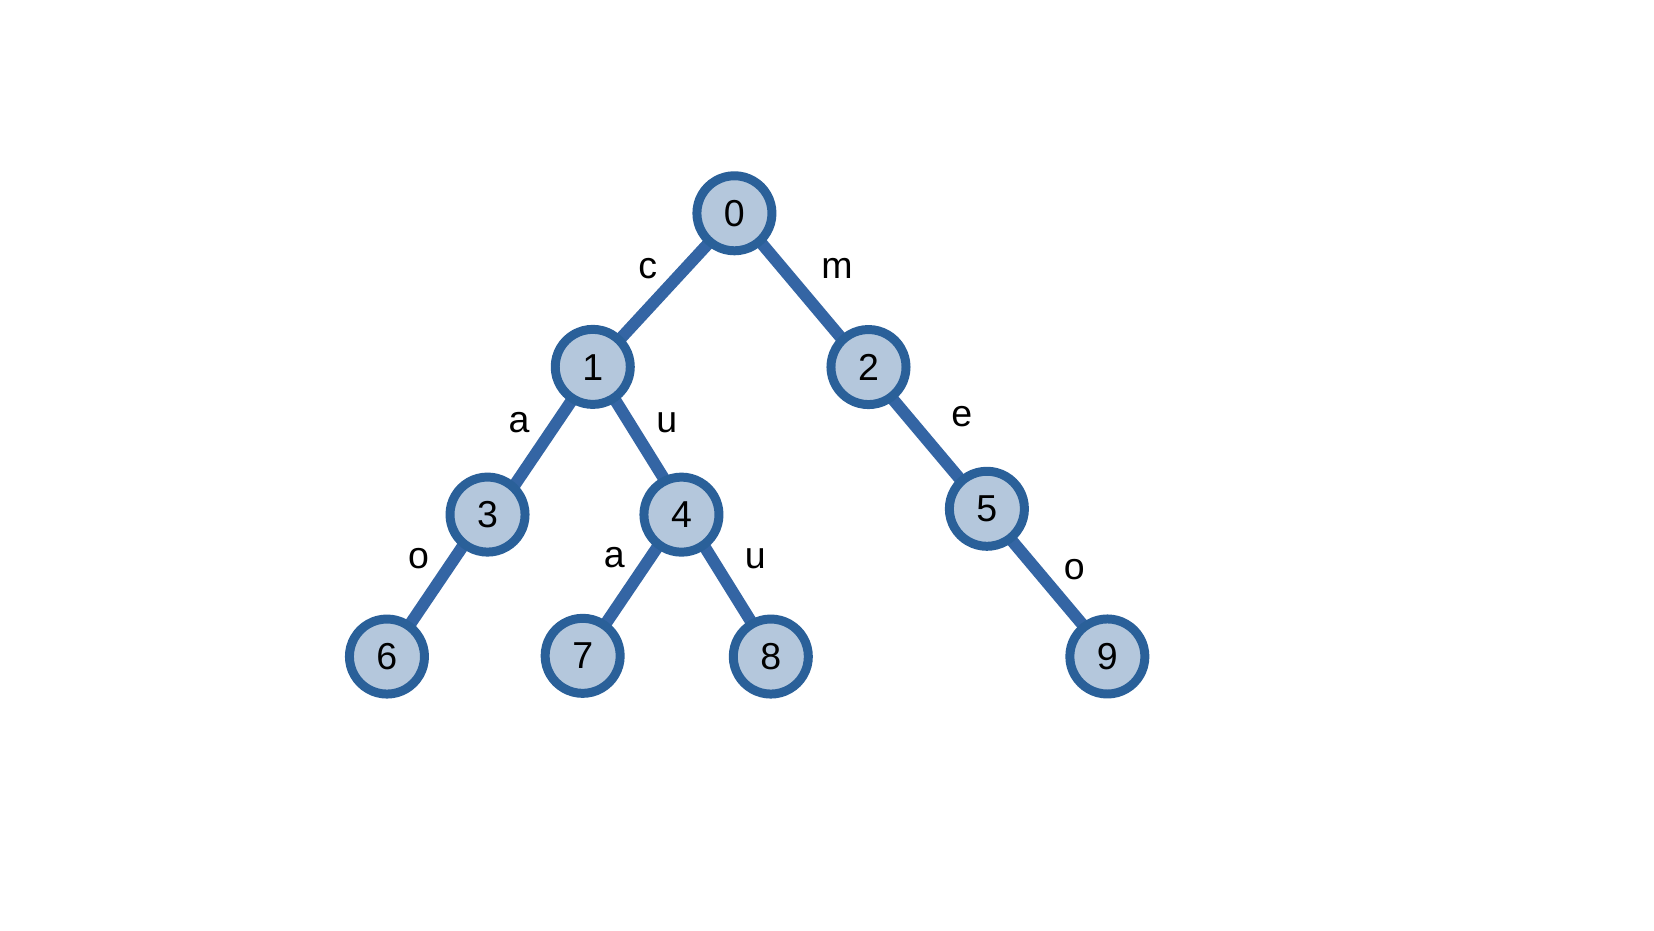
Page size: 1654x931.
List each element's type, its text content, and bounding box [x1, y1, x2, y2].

text_box 7 [545, 618, 621, 694]
text_box u [641, 390, 679, 448]
text_box 8 [733, 619, 809, 695]
text_box 6 [349, 619, 425, 695]
text_box m [806, 237, 845, 295]
text_box 0 [696, 175, 772, 251]
text_box 9 [1069, 618, 1145, 695]
text_box 2 [830, 329, 907, 405]
text_box c [623, 237, 662, 295]
text_box o [393, 526, 431, 584]
text_box 3 [450, 477, 526, 553]
text_box u [730, 526, 768, 584]
text_box 1 [555, 329, 631, 405]
text_box e [936, 384, 975, 442]
text_box a [589, 525, 627, 583]
text_box 4 [643, 477, 719, 553]
text_box 5 [949, 471, 1025, 547]
text_box a [493, 390, 532, 448]
text_box o [1048, 538, 1087, 596]
